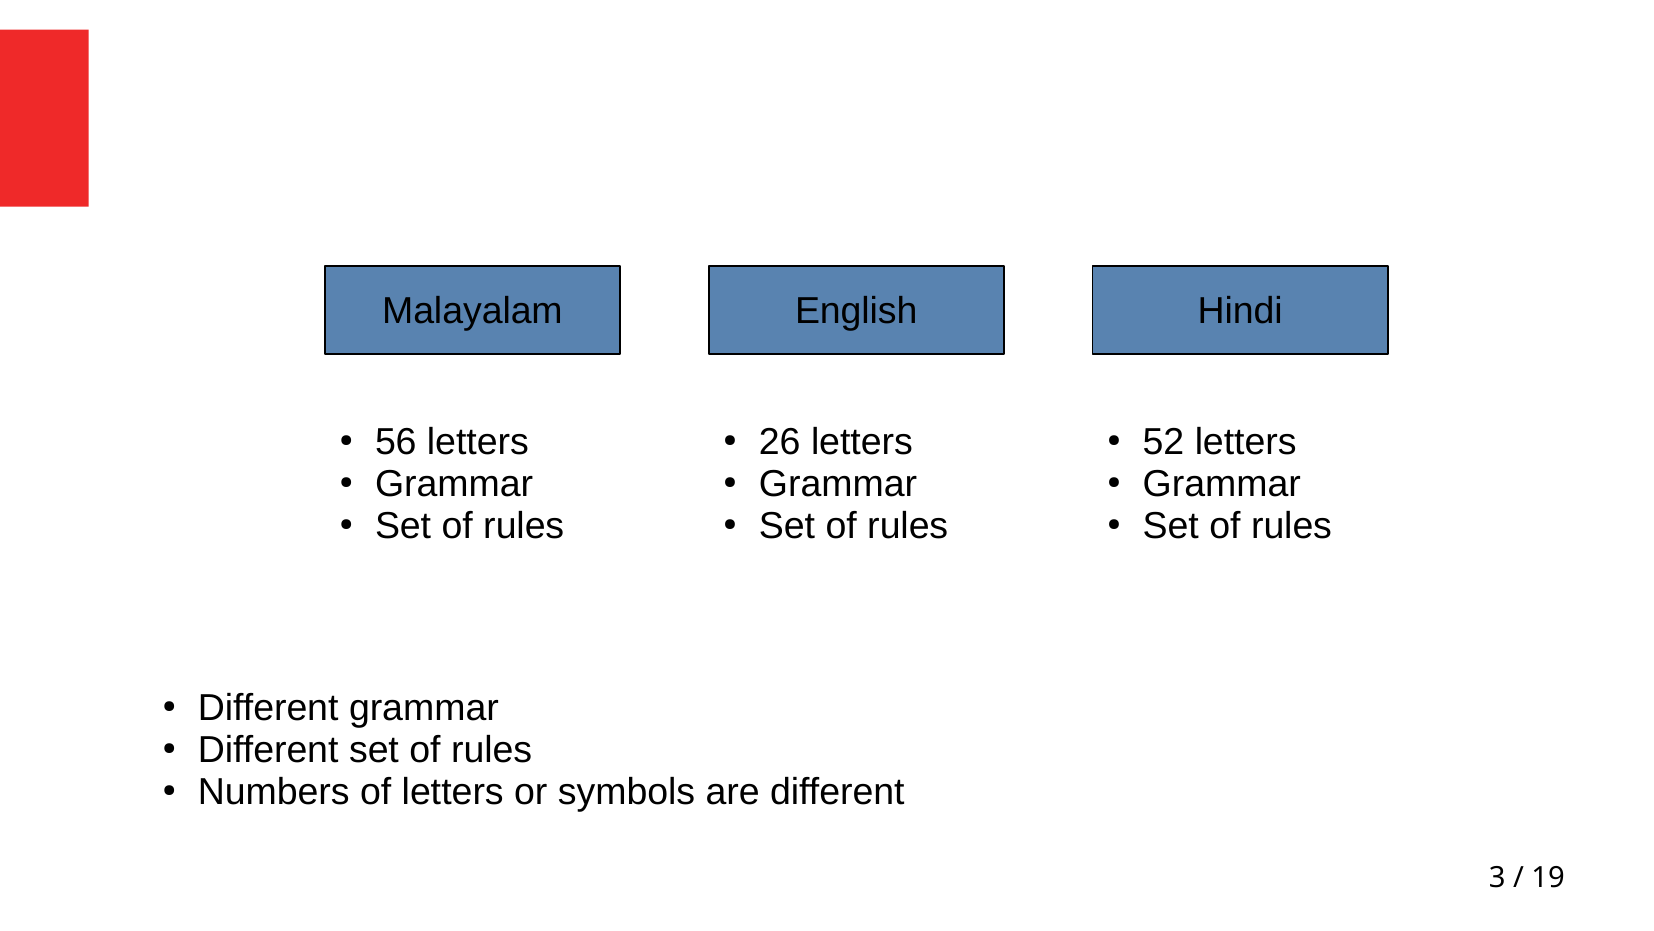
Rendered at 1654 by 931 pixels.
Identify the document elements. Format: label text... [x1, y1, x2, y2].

text_box 26 letters Grammar Set of rules [708, 413, 1034, 562]
text_box English [708, 265, 1004, 355]
text_box Malayalam [324, 265, 621, 355]
text_box Hindi [1092, 265, 1388, 355]
text_box 52 letters Grammar Set of rules [1092, 413, 1418, 562]
text_box 56 letters Grammar Set of rules [324, 413, 650, 562]
text_box Different grammar Different set of rules Numbers of letters or symbols are different [147, 679, 1506, 820]
